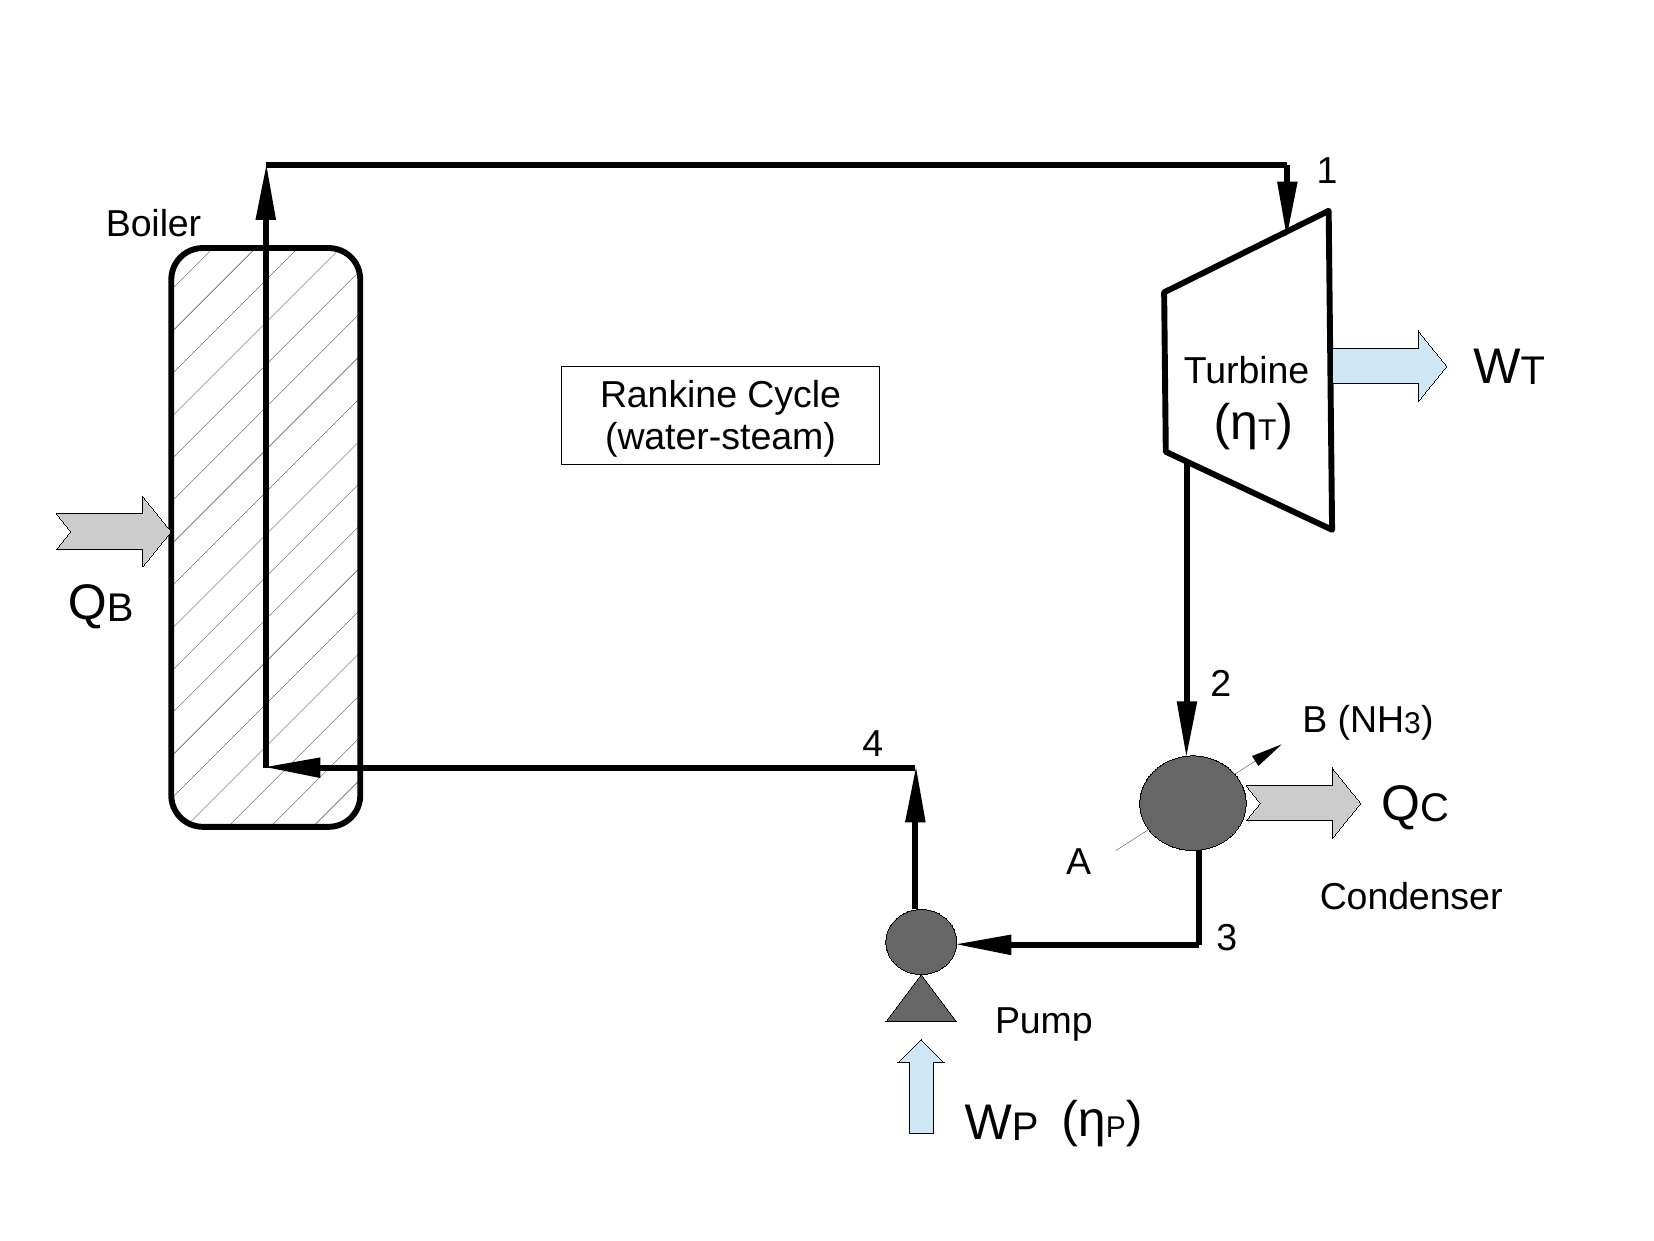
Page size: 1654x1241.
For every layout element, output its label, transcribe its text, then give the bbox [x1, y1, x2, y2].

text_box [56, 252, 361, 827]
text_box [1246, 767, 1361, 839]
text_box 1 [1301, 141, 1353, 199]
text_box [269, 248, 361, 766]
text_box (ηP) [1046, 1083, 1158, 1158]
text_box [897, 1039, 945, 1134]
text_box Pump [980, 992, 1108, 1049]
text_box (ηT) [1198, 386, 1309, 461]
text_box 4 [847, 714, 898, 772]
text_box Rankine Cycle (water-steam) [561, 366, 880, 465]
text_box QB [53, 566, 149, 646]
text_box WT [1458, 330, 1561, 410]
text_box WP [949, 1086, 1054, 1166]
text_box QC [1366, 767, 1465, 847]
text_box [1164, 210, 1333, 530]
text_box [885, 909, 957, 1022]
text_box Condenser [1305, 868, 1518, 925]
text_box A [1051, 832, 1106, 890]
text_box [1139, 755, 1247, 851]
text_box Boiler [41, 194, 266, 252]
text_box B (NH3) [1287, 690, 1449, 754]
text_box 2 [1195, 655, 1247, 713]
text_box 3 [1201, 909, 1253, 967]
text_box [1332, 330, 1447, 402]
text_box Turbine [1169, 342, 1325, 400]
